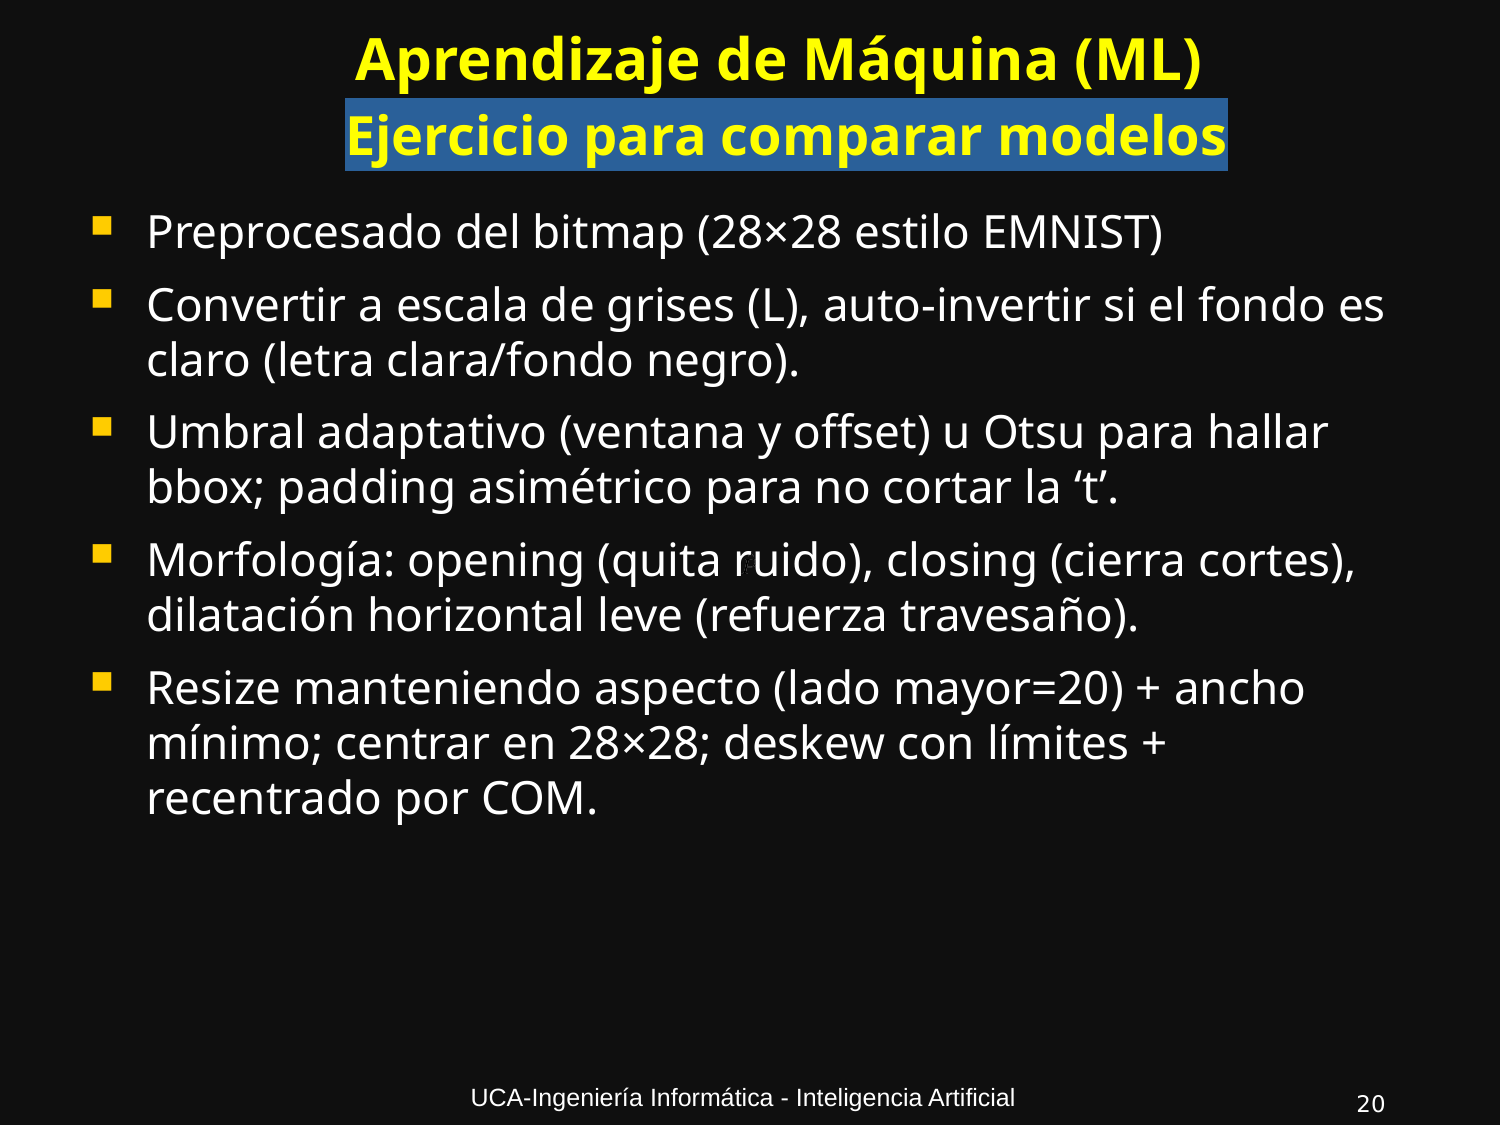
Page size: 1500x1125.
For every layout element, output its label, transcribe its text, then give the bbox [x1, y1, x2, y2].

title Aprendizaje de Máquina (ML) Ejercicio para comparar modelos [75, 38, 1463, 152]
text_box Preprocesado del bitmap (28×28 estilo EMNIST) Convertir a escala de grises (L), auto-invertir si el fondo es claro (letra clara/fondo negro). Umbral adaptativo (ventana y offset) u Otsu para hallar bbox; padding asimétrico para no cortar la ‘t’. Morfología: opening (quita ruido), closing (cierra cortes), dilatación horizontal leve (refuerza travesaño). Resize manteniendo aspecto (lado mayor=20) + ancho mínimo; centrar en 28×28; deskew con límites + recentrado por COM. [75, 195, 1426, 1051]
